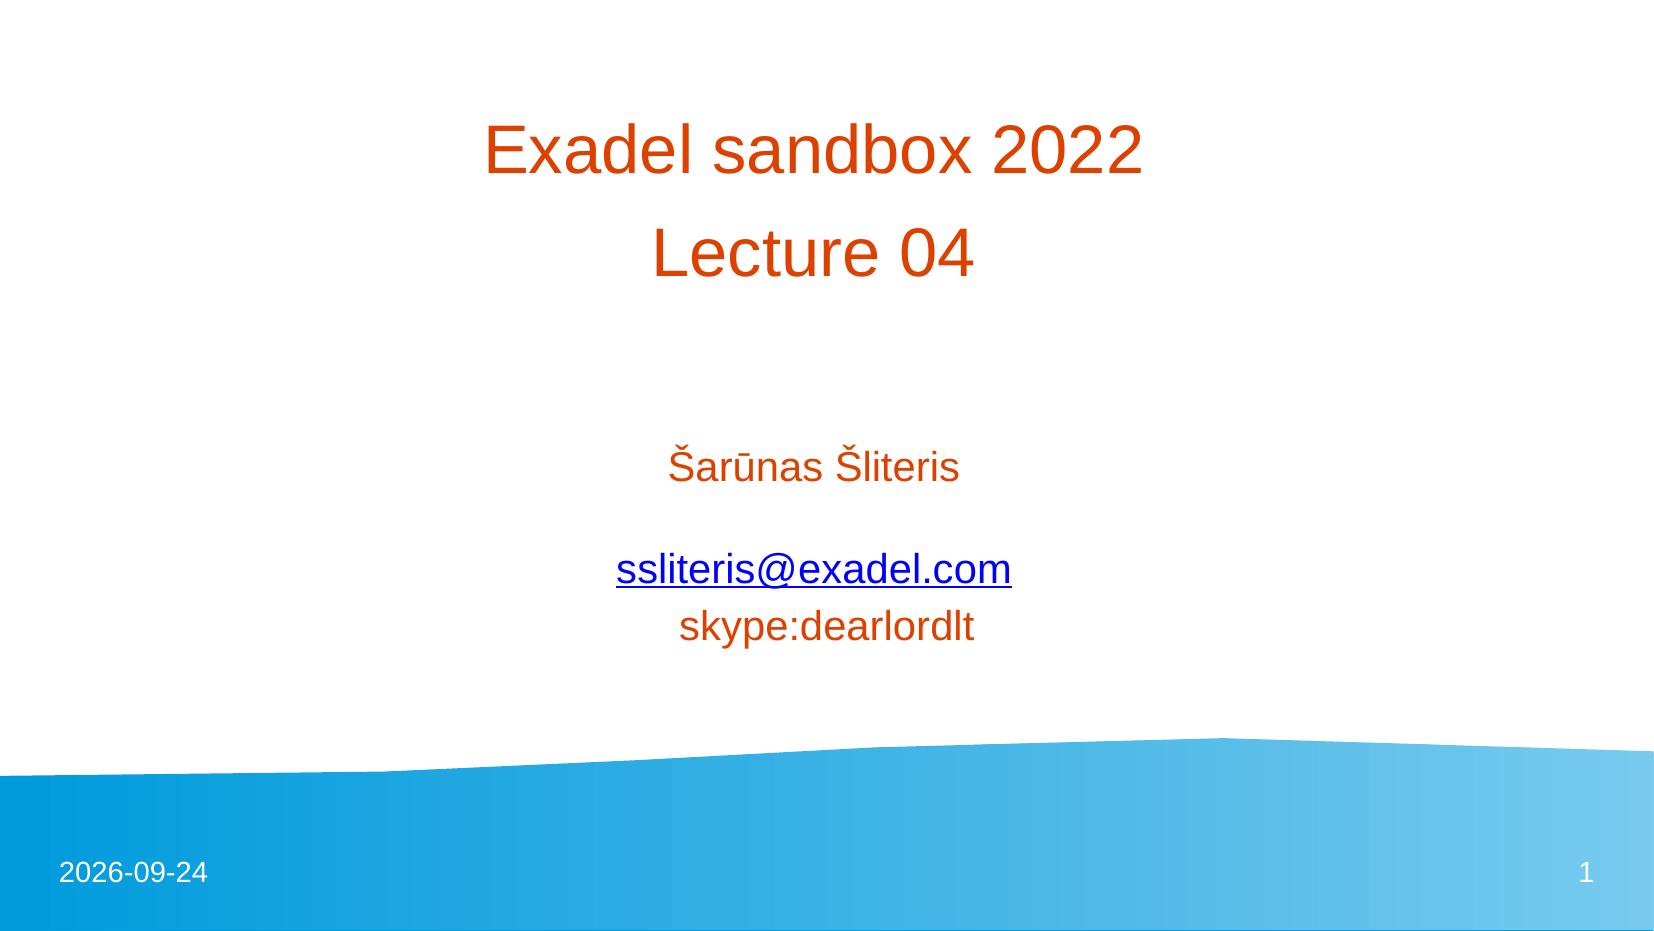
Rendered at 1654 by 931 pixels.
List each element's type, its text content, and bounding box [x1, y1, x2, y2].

title Exadel sandbox 2022 Lecture 04 Šarūnas Šliteris ssliteris@exadel.com skype:dearlordlt [88, 90, 1565, 650]
